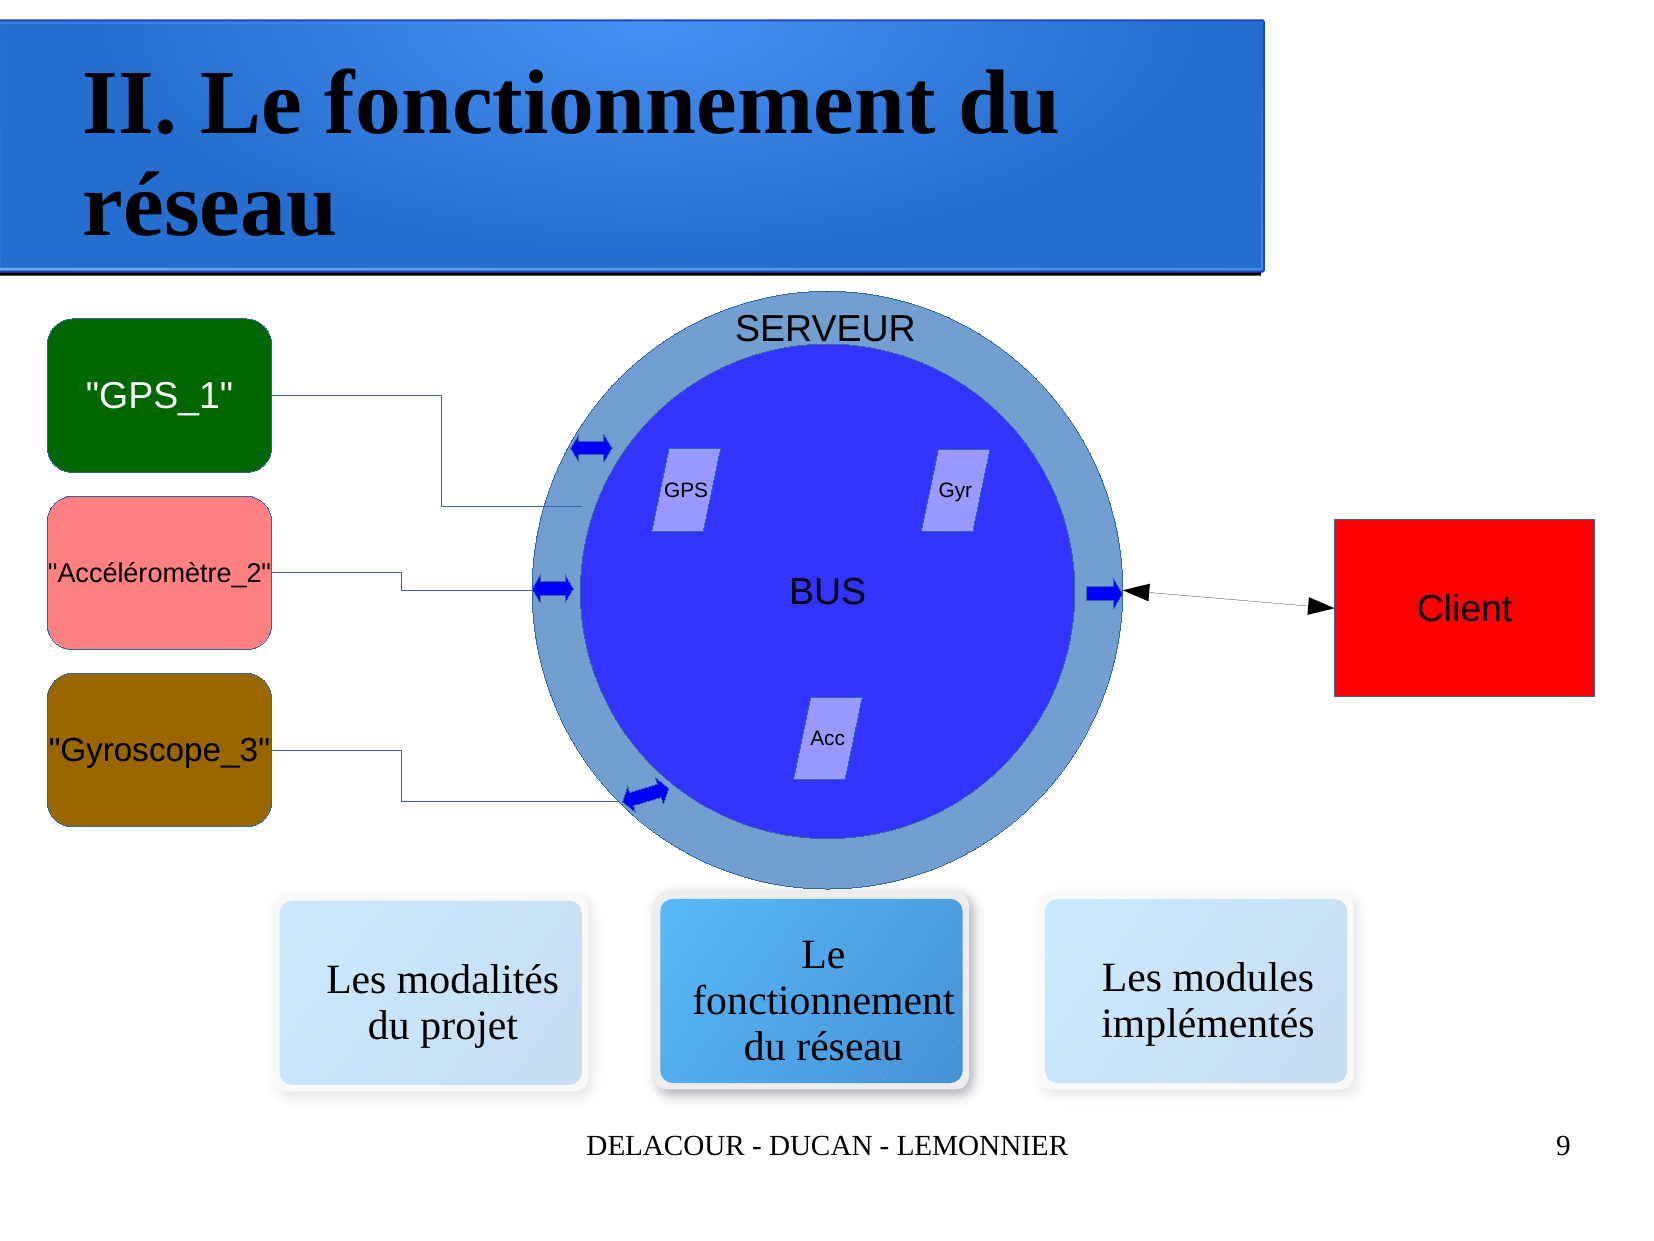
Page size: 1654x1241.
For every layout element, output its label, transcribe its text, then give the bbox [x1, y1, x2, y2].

text_box Acc [793, 697, 863, 780]
picture [262, 880, 624, 1124]
text_box "Accéléromètre_2" [47, 496, 272, 650]
text_box SERVEUR [720, 299, 957, 357]
text_box BUS [580, 357, 1075, 839]
text_box "GPS_1" [47, 318, 272, 473]
text_box [460, 311, 1123, 890]
text_box "Gyroscope_3" [47, 673, 272, 827]
title II. Le fonctionnement du réseau [82, 52, 1264, 256]
text_box Client [1334, 519, 1595, 697]
text_box Gyr [921, 449, 990, 532]
picture [1027, 878, 1389, 1123]
picture [643, 878, 1004, 1123]
text_box GPS [651, 448, 721, 532]
text_box [761, 291, 894, 299]
